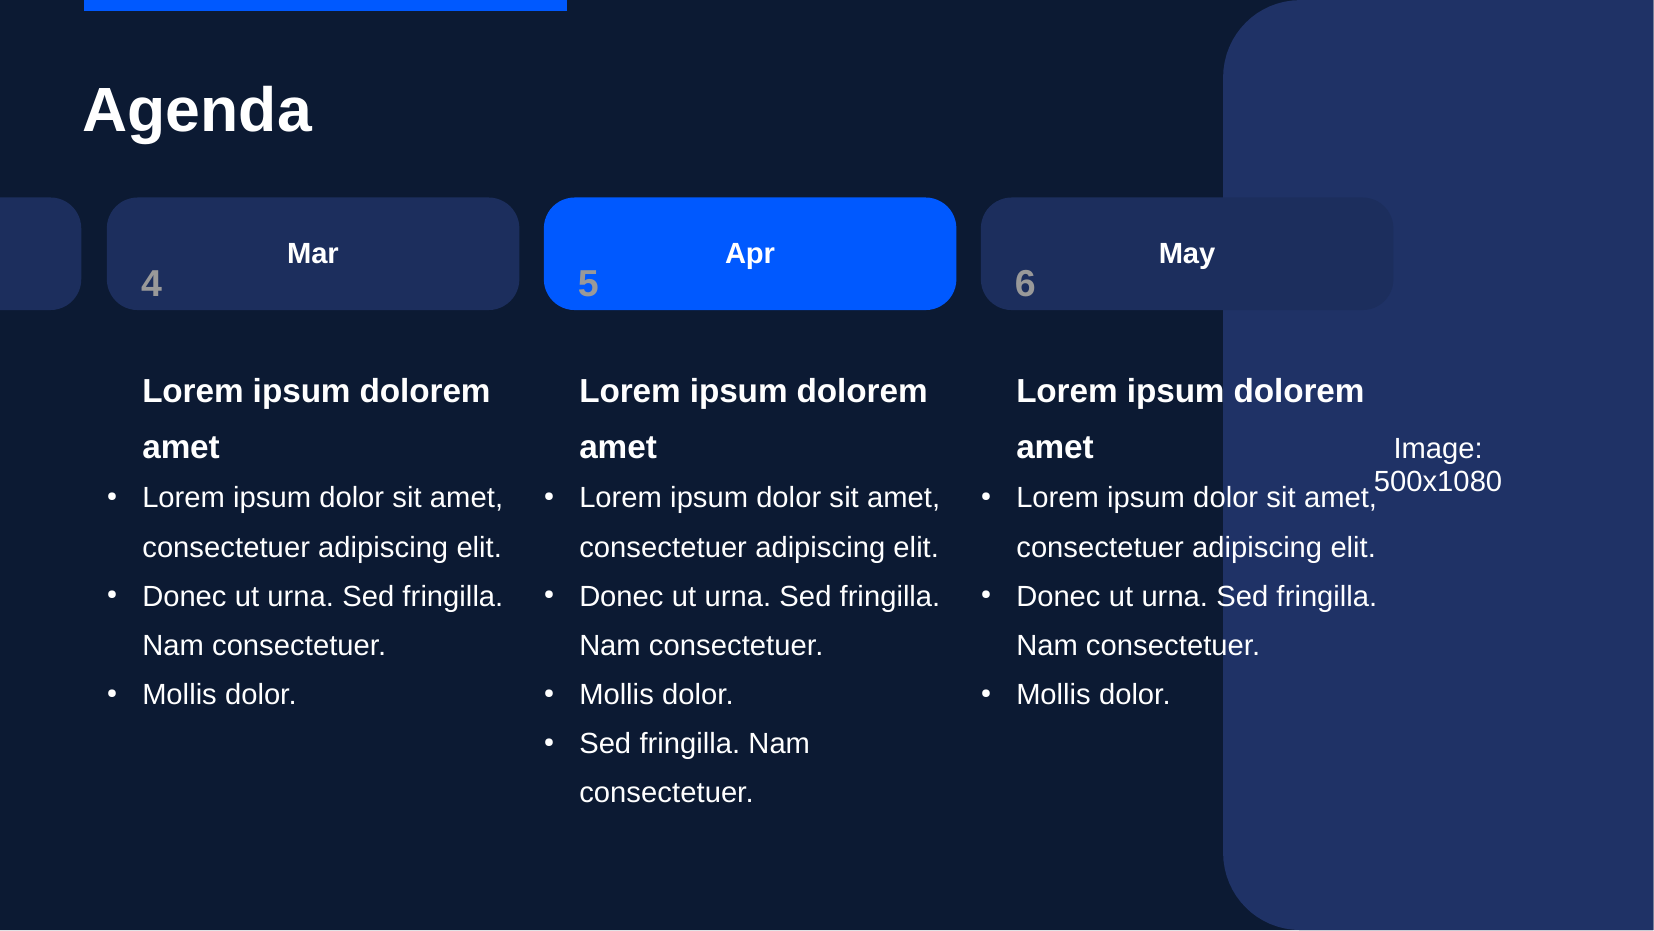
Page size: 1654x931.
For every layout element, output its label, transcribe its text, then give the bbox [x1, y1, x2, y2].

text_box [0, 197, 82, 311]
title Agenda [82, 75, 1576, 188]
text_box 4 [86, 248, 181, 319]
text_box May [980, 197, 1394, 311]
text_box Mar [106, 197, 520, 311]
text_box 6 [961, 248, 1055, 319]
text_box Lorem ipsum dolorem amet Lorem ipsum dolor sit amet, consectetuer adipiscing elit. Donec ut urna. Sed fringilla. Nam consectetuer. Mollis dolor. [980, 354, 1394, 901]
text_box Lorem ipsum dolorem amet Lorem ipsum dolor sit amet, consectetuer adipiscing elit. Donec ut urna. Sed fringilla. Nam consectetuer. Mollis dolor. Sed fringilla. Nam consectetuer. [543, 354, 957, 901]
text_box Image: 500x1080 [1223, 0, 1654, 931]
text_box Apr [543, 197, 957, 311]
text_box Lorem ipsum dolorem amet Lorem ipsum dolor sit amet, consectetuer adipiscing elit. Donec ut urna. Sed fringilla. Nam consectetuer. Mollis dolor. [106, 354, 520, 901]
text_box 5 [523, 248, 618, 319]
